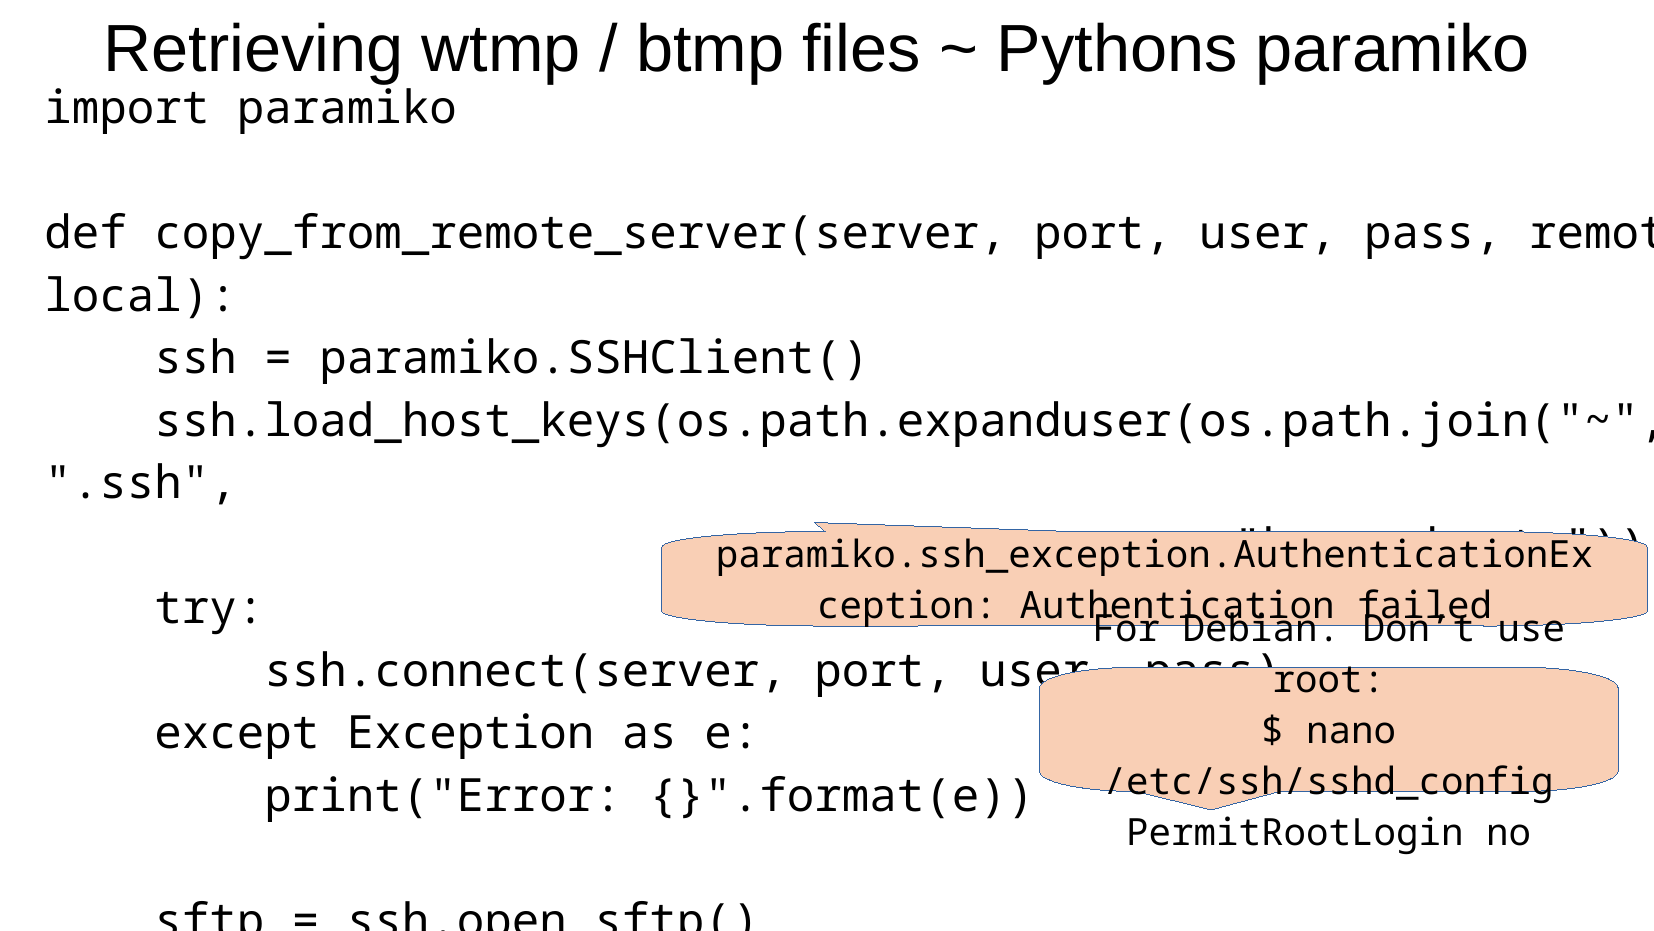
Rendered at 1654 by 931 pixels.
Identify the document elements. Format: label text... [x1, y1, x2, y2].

text_box import paramiko def copy_from_remote_server(server, port, user, pass, remote, local): ssh = paramiko.SSHClient() ssh.load_host_keys(os.path.expanduser(os.path.join("~", ".ssh", "known_hosts"))) try: ssh.connect(server, port, user, pass) except Exception as e: print("Error: {}".format(e)) sftp = ssh.open_sftp() sftp.get(remote, "remote_server_wtmp") sftp.close() ssh.close() copy_from_remote_server("111.222.222.111", 22, "aroha", "my_password", "/var/log/wtmp", "servers_wtmp") [29, 66, 1654, 906]
title Retrieving wtmp / btmp files ~ Pythons paramiko [82, 10, 1571, 66]
text_box For Debian. Don’t use root: $ nano /etc/ssh/sshd_config PermitRootLogin no [1039, 667, 1619, 810]
text_box paramiko.ssh_exception.AuthenticationException: Authentication failed [661, 522, 1648, 627]
